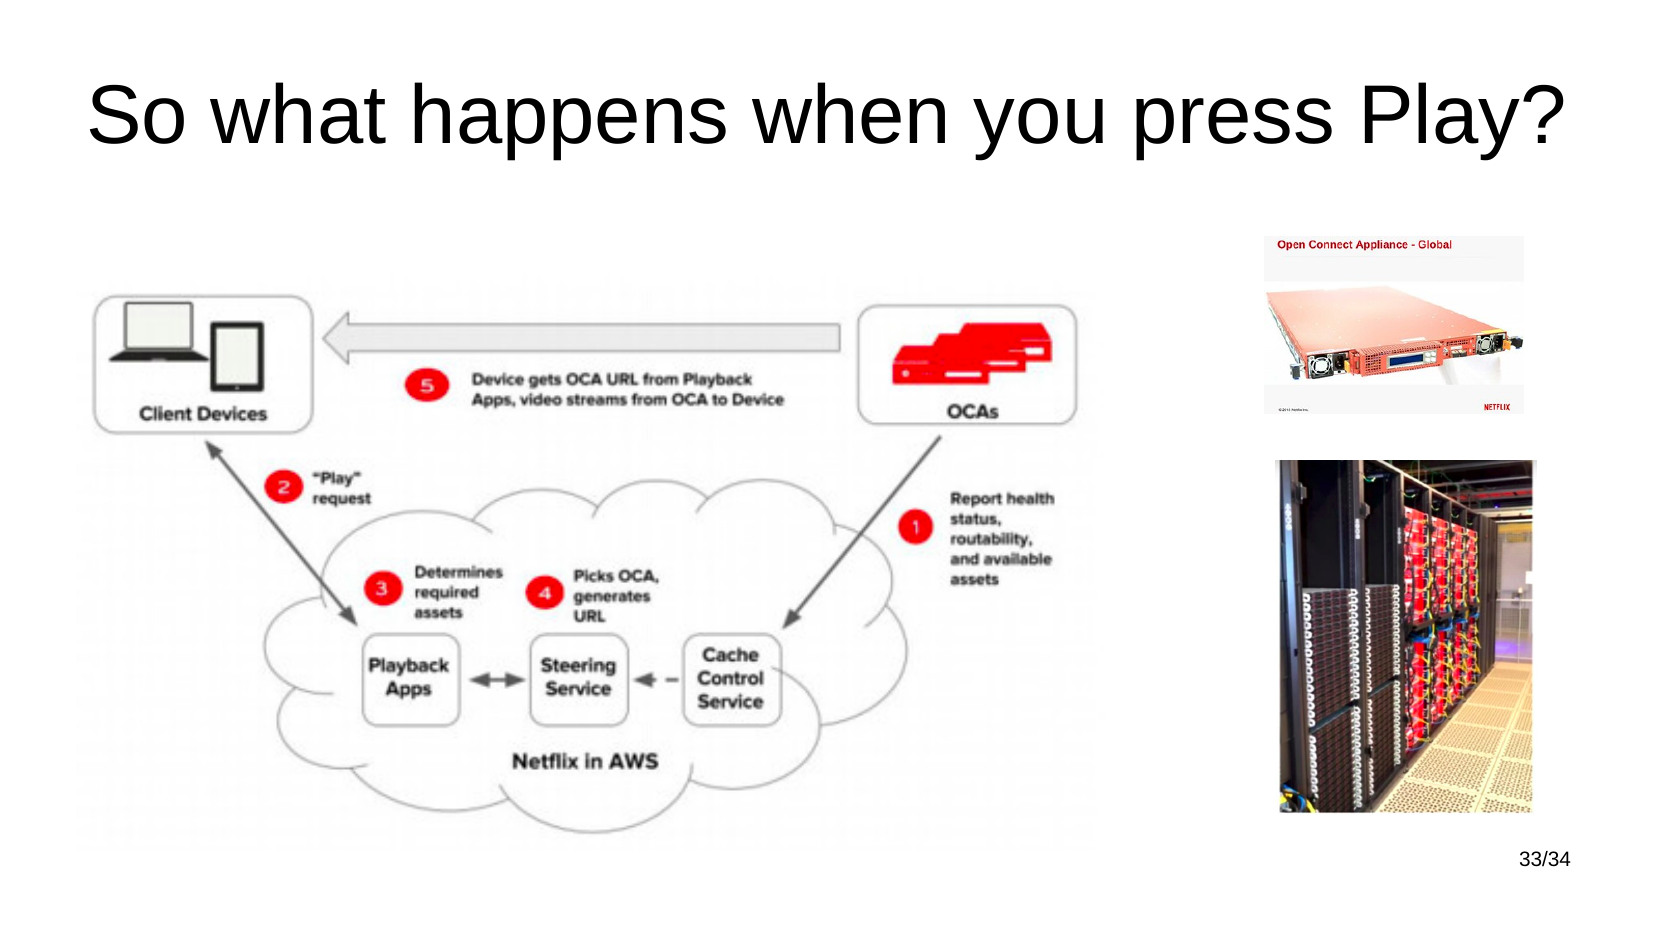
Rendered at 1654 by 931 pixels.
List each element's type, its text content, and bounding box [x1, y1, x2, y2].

picture [1264, 236, 1524, 414]
title So what happens when you press Play? [82, 37, 1571, 193]
picture [76, 259, 1111, 851]
picture [1275, 460, 1537, 815]
